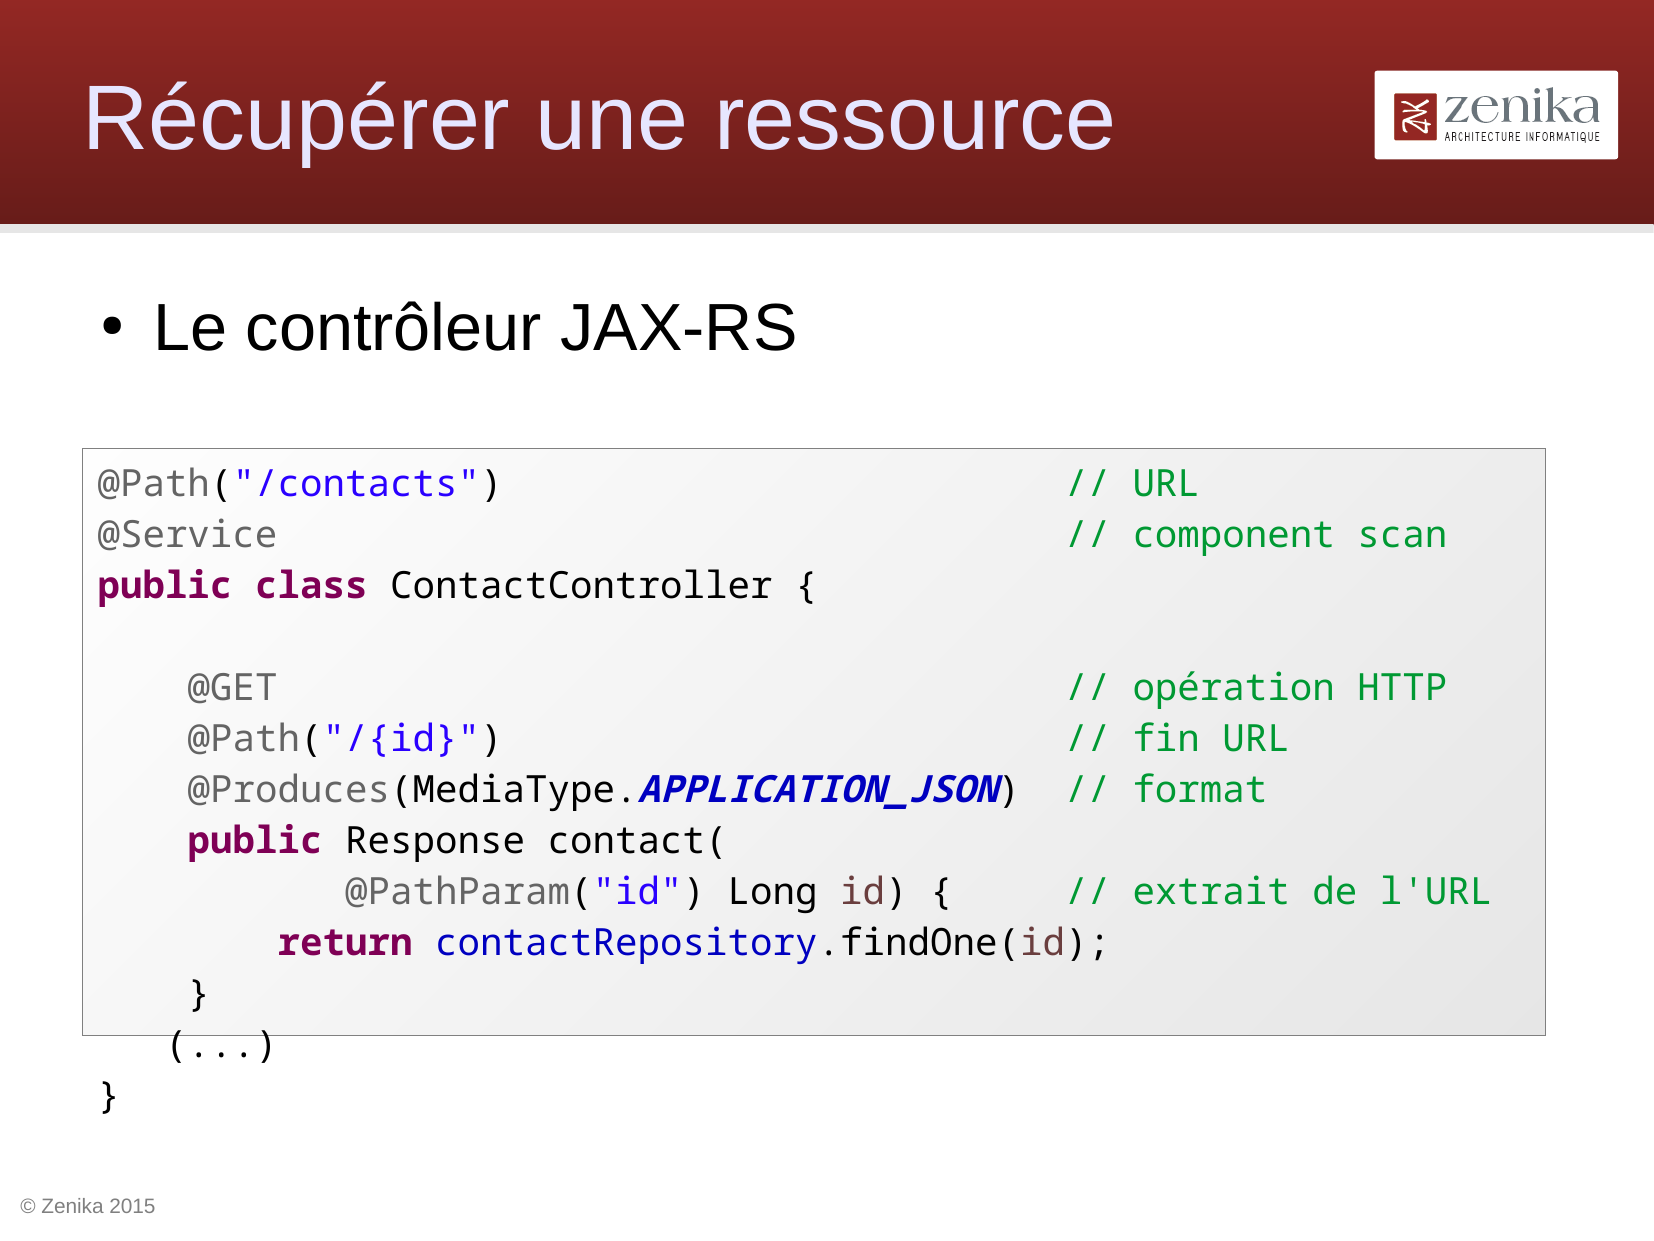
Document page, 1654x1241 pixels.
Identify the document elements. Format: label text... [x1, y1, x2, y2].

picture [1571, 82, 1600, 149]
list Le contrôleur JAX-RS [82, 290, 1538, 448]
text_box @Path("/contacts") // URL @Service // component scan public class ContactController { @GET // opération HTTP @Path("/{id}") // fin URL @Produces(MediaType.APPLICATION_JSON) // format public Response contact( @PathParam("id") Long id) { // extrait de l'URL return contactRepository.findOne(id); } (...) } [82, 448, 1546, 1036]
title Récupérer une ressource [82, 13, 1571, 222]
